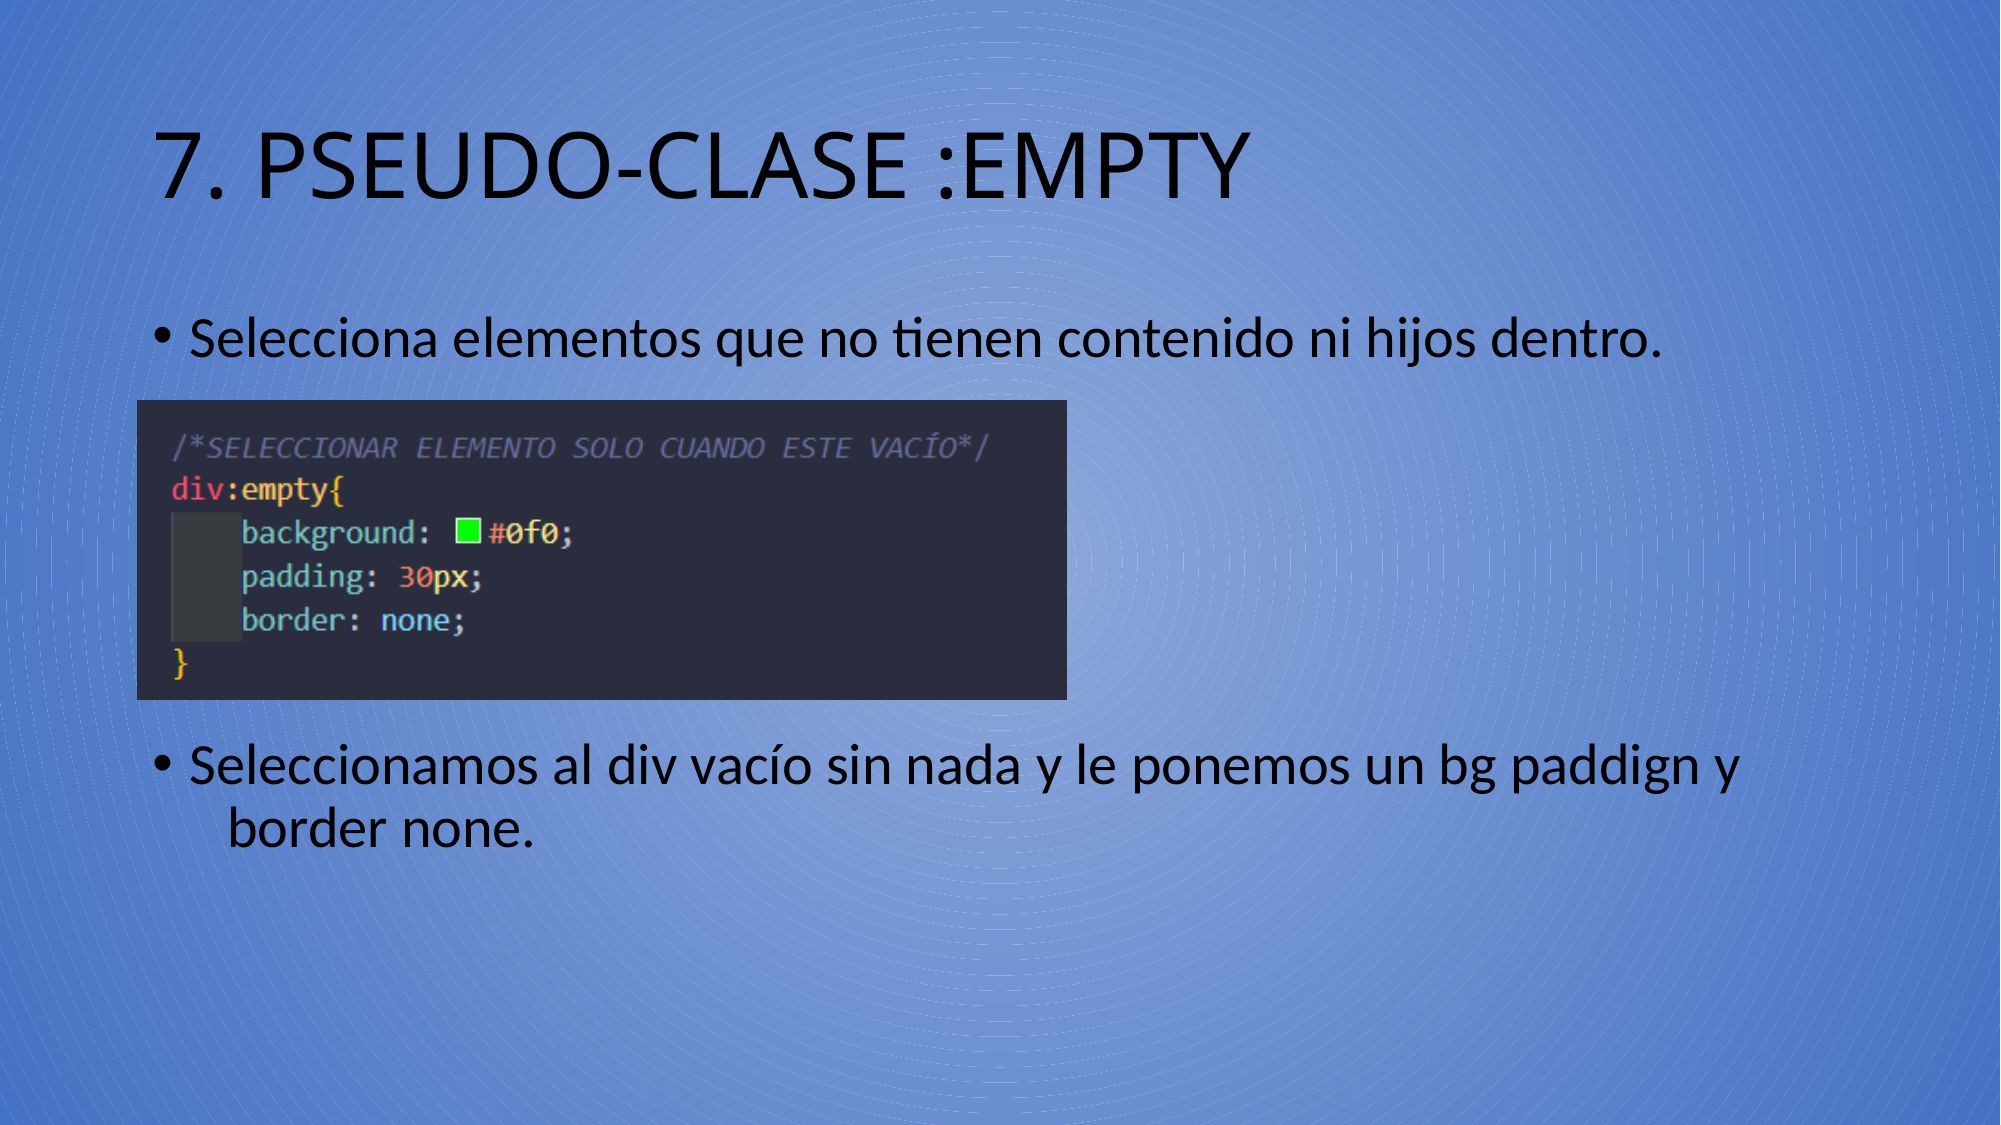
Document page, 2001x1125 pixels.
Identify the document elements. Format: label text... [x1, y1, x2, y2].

list Selecciona elementos que no tienen contenido ni hijos dentro. Seleccionamos al div vacío sin nada y le ponemos un bg paddign y border none. [137, 299, 1863, 1014]
title 7. PSEUDO-CLASE :EMPTY [137, 59, 1863, 278]
picture [137, 400, 1067, 700]
